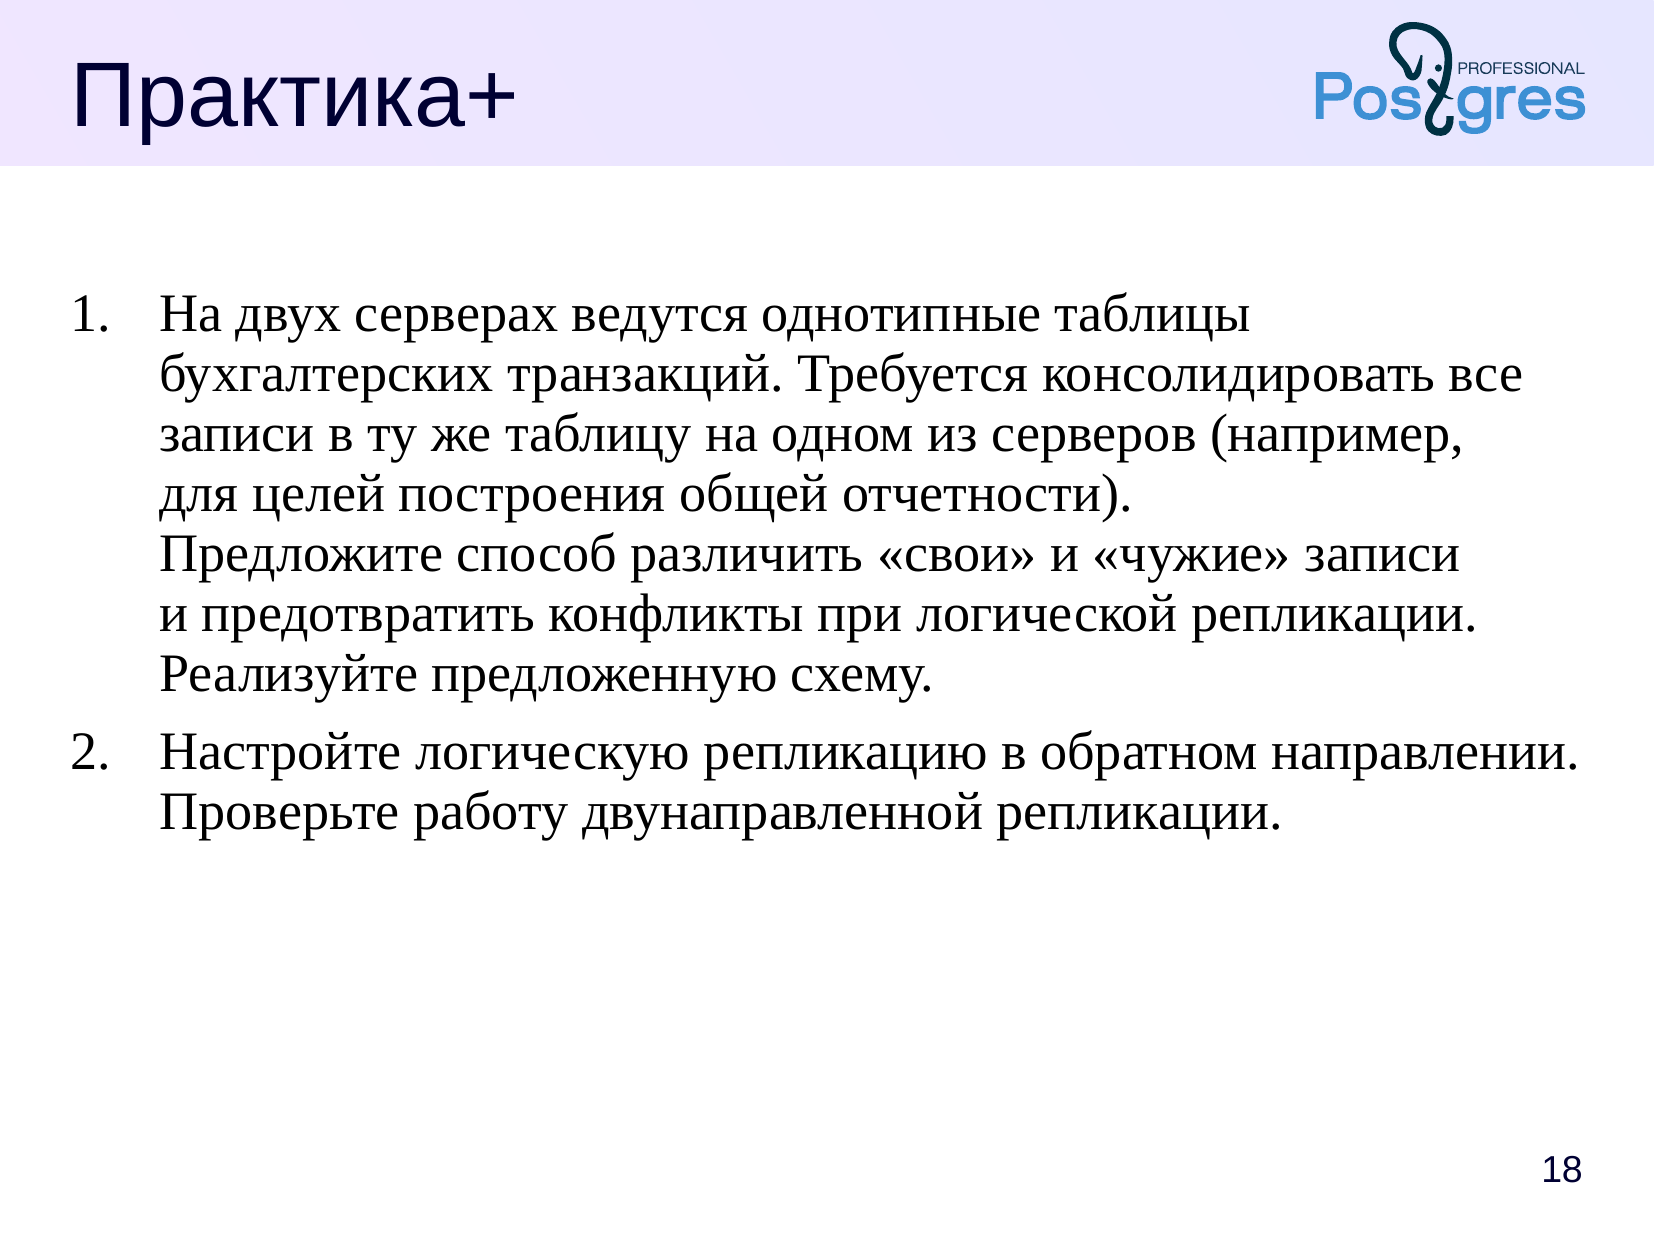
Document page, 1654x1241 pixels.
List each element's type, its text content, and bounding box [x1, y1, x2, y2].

title Практика+ [70, 43, 1241, 147]
list На двух серверах ведутся однотипные таблицы бухгалтерских транзакций. Требуется консолидировать все записи в ту же таблицу на одном из серверов (например, для целей построения общей отчетности). Предложите способ различить «свои» и «чужие» записи и предотвратить конфликты при логической репликации. Реализуйте предложенную схему. Настройте логическую репликацию в обратном направлении. Проверьте работу двунаправленной репликации. [70, 283, 1583, 1134]
